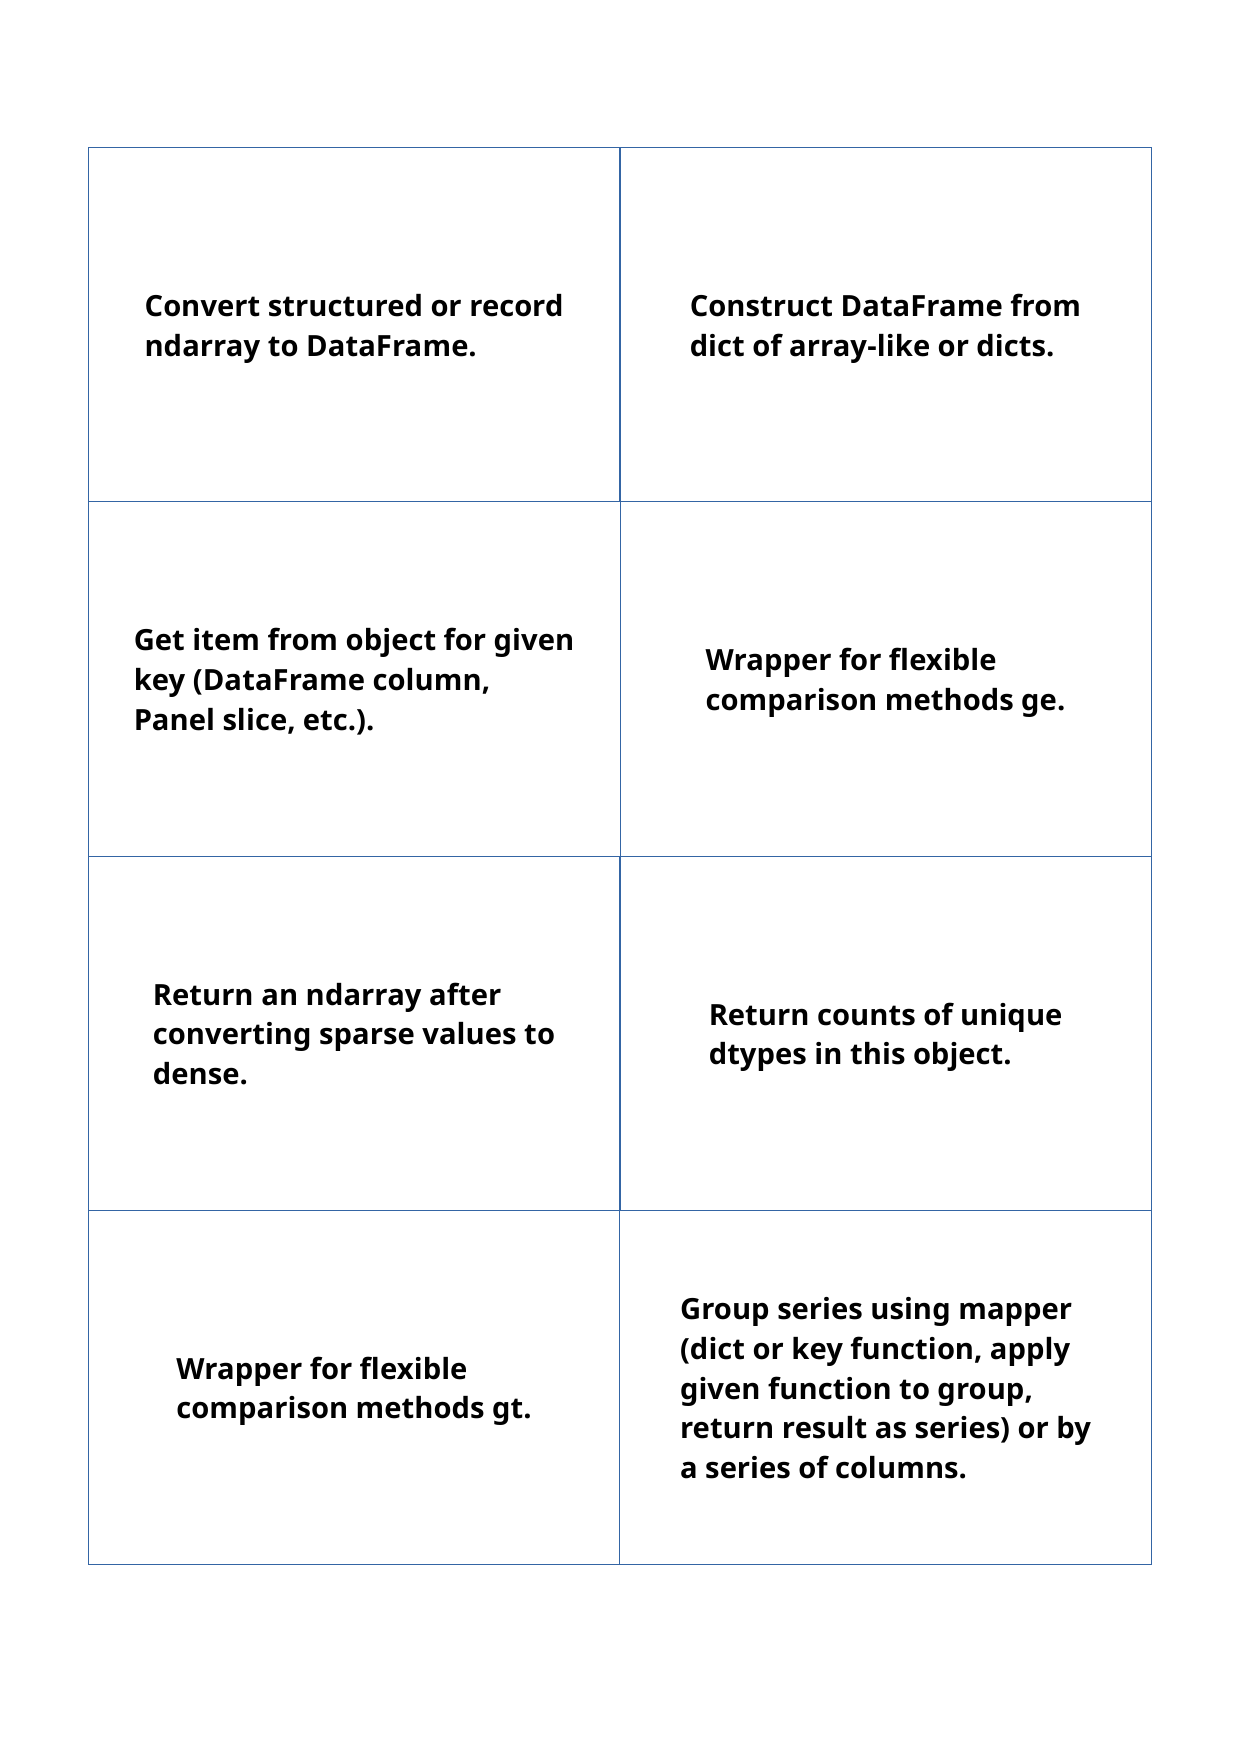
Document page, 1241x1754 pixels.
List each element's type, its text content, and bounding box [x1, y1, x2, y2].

text_box Group series using mapper (dict or key function, apply given function to group, return result as series) or by a series of columns. [619, 1210, 1152, 1565]
text_box Convert structured or record ndarray to DataFrame. [88, 147, 620, 501]
text_box Wrapper for flexible comparison methods ge. [620, 501, 1152, 856]
text_box Get item from object for given key (DataFrame column, Panel slice, etc.). [88, 501, 620, 856]
text_box Wrapper for flexible comparison methods gt. [88, 1210, 619, 1565]
text_box Return counts of unique dtypes in this object. [620, 856, 1152, 1210]
text_box Construct DataFrame from dict of array-like or dicts. [620, 147, 1152, 501]
text_box Return an ndarray after converting sparse values to dense. [88, 856, 620, 1210]
